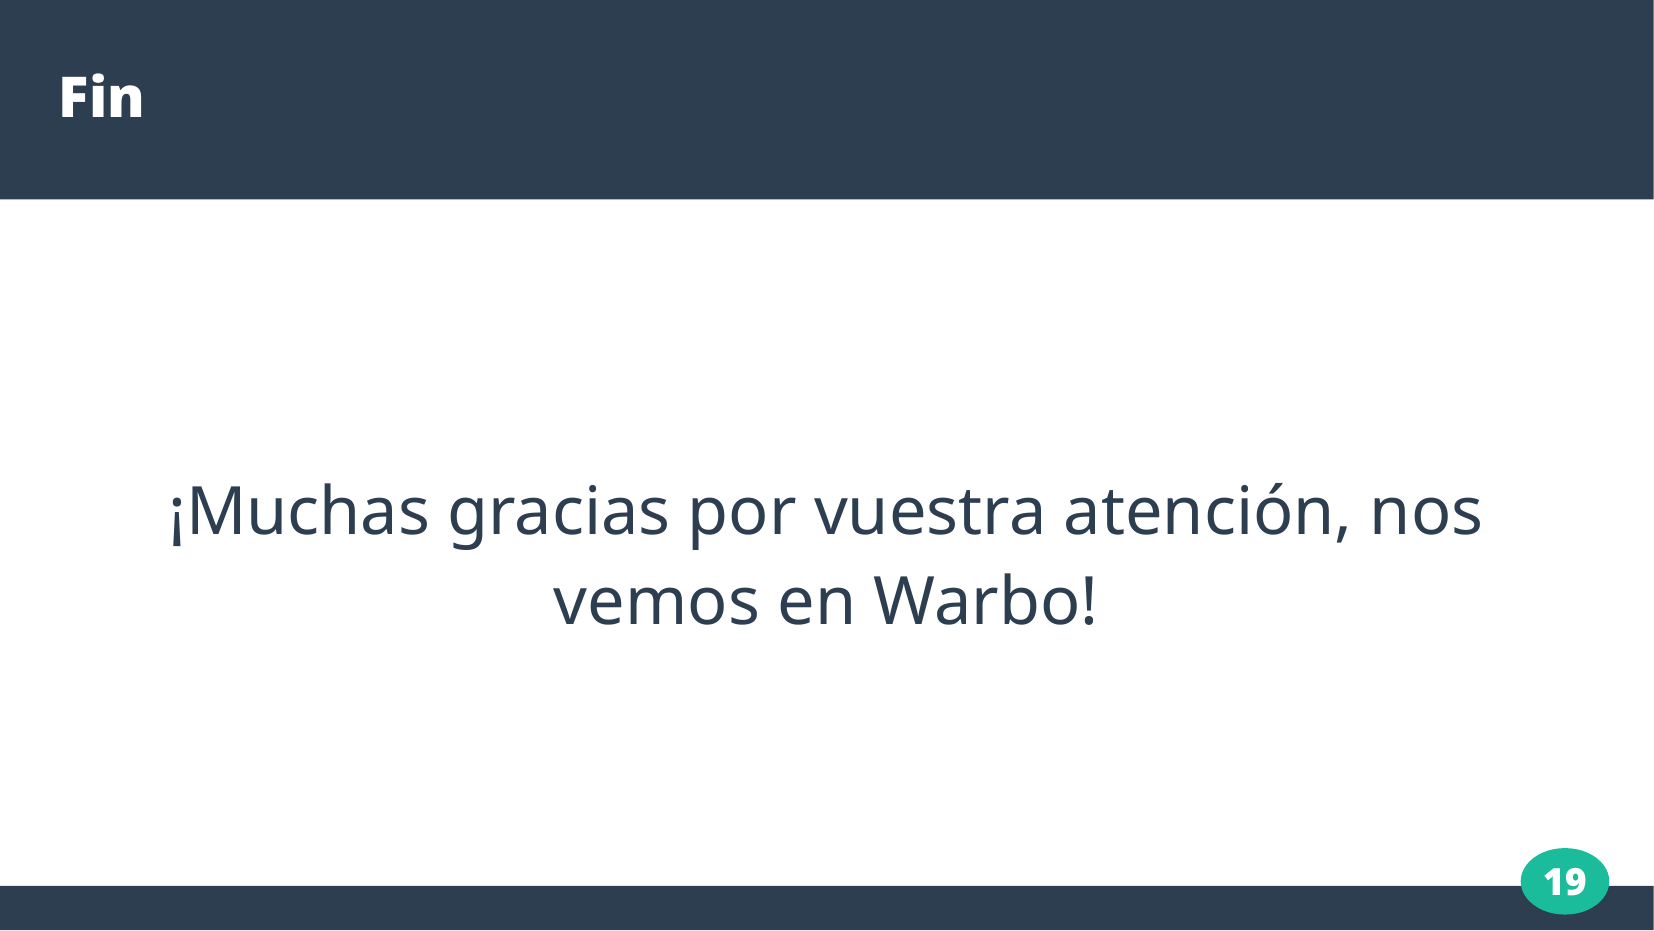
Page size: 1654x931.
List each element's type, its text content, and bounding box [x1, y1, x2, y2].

subtitle ¡Muchas gracias por vuestra atención, nos vemos en Warbo! [59, 243, 1595, 864]
title Fin [59, 37, 1595, 155]
